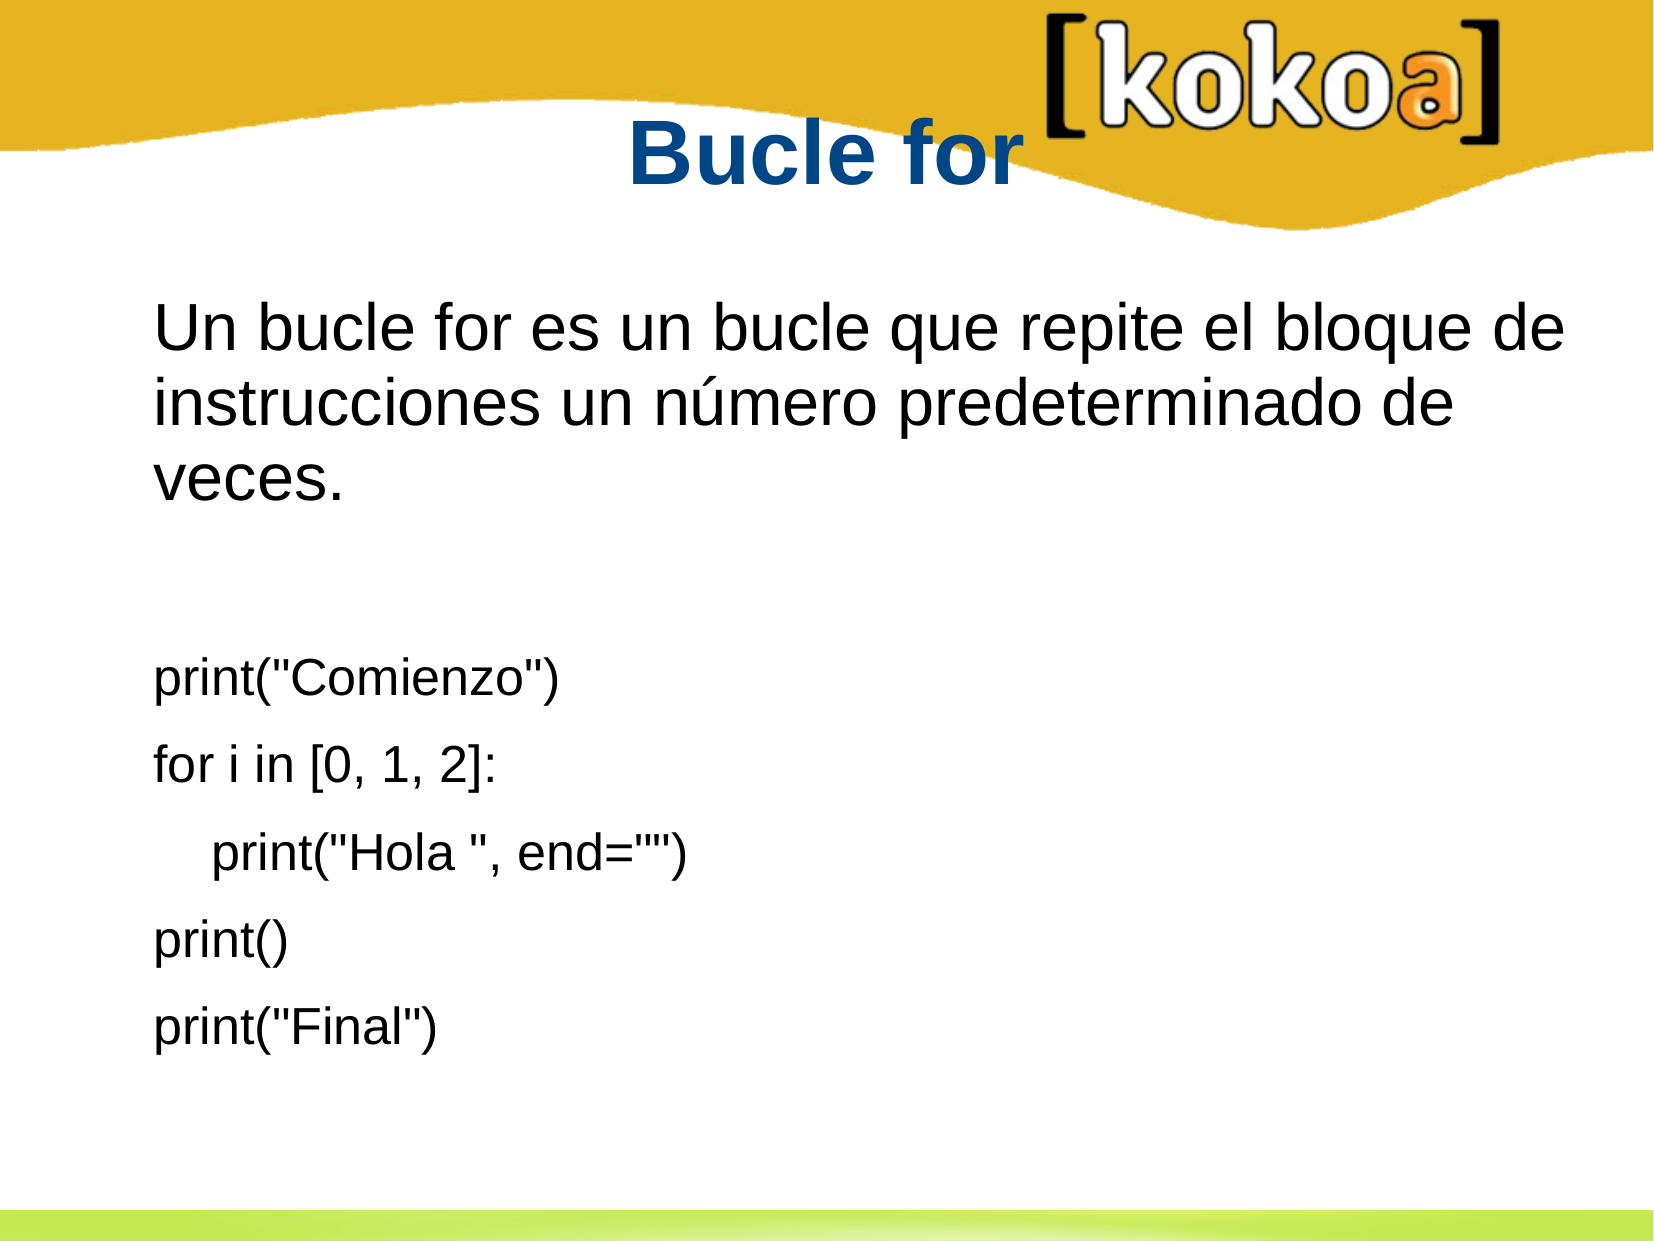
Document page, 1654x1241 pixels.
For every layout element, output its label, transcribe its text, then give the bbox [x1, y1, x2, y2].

picture [0, 1210, 1654, 1241]
list Un bucle for es un bucle que repite el bloque de instrucciones un número predeterminado de veces. print("Comienzo") for i in [0, 1, 2]: print("Hola ", end="") print() print("Final") [82, 290, 1571, 1057]
title Bucle for [82, 49, 1571, 257]
picture [0, 0, 1654, 488]
